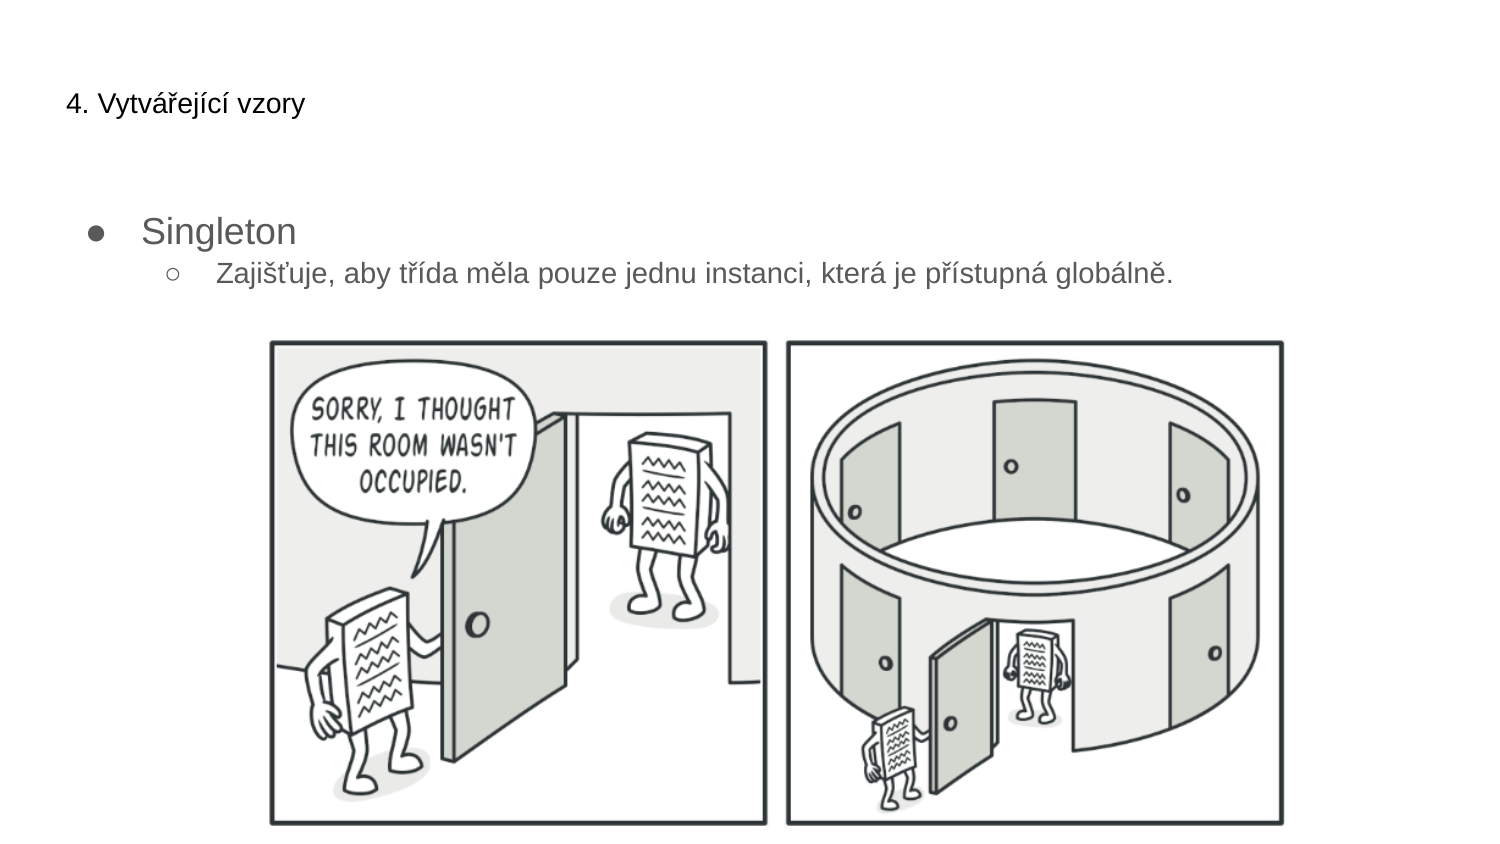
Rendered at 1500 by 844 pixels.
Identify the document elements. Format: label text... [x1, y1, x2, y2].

list Singleton Zajišťuje, aby třída měla pouze jednu instanci, která je přístupná globálně. [51, 189, 1449, 750]
title 4. Vytvářející vzory [51, 72, 1449, 167]
picture [250, 310, 1316, 832]
